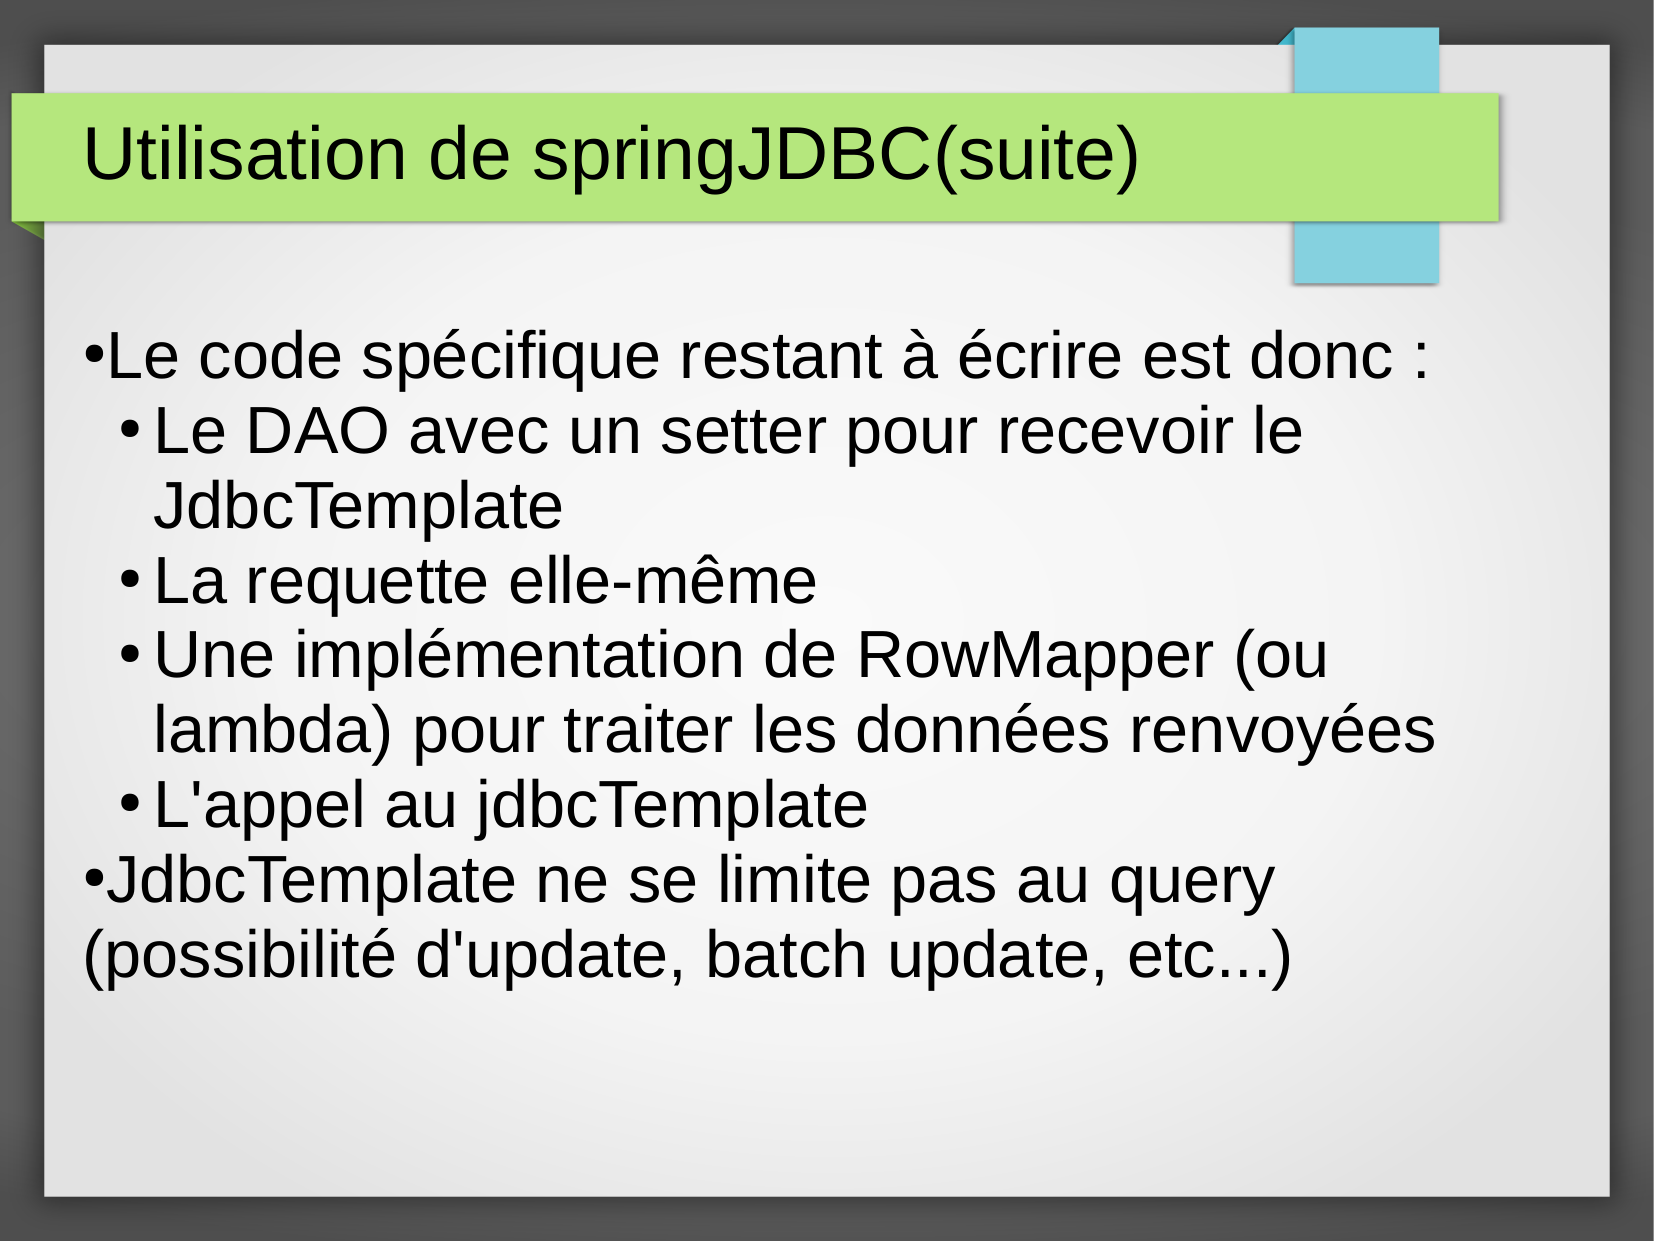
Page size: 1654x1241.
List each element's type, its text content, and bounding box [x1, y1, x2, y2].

title Utilisation de springJDBC(suite) [82, 94, 1264, 213]
picture [0, 0, 1654, 1241]
subtitle Le code spécifique restant à écrire est donc : Le DAO avec un setter pour recevoir le JdbcTemplate La requette elle-même Une implémentation de RowMapper (ou lambda) pour traiter les données renvoyées L'appel au jdbcTemplate JdbcTemplate ne se limite pas au query (possibilité d'update, batch update, etc...) [82, 295, 1571, 1015]
